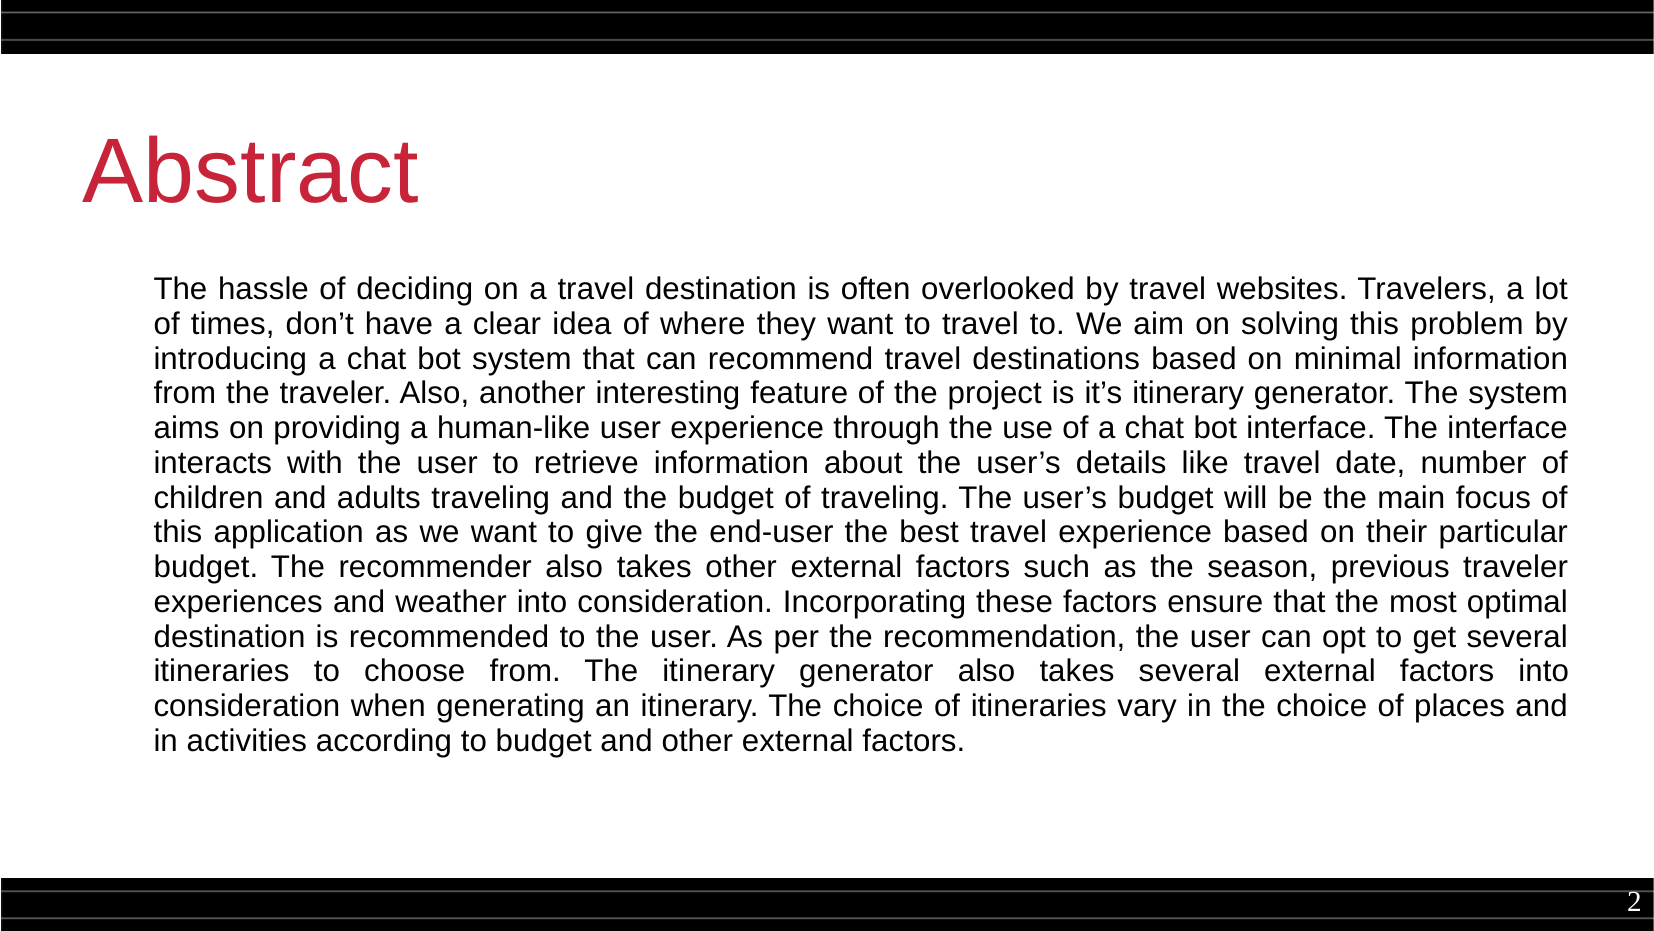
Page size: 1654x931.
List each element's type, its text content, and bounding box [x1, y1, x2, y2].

title Abstract [82, 92, 1571, 249]
picture [1, 878, 1654, 931]
picture [1, 0, 1654, 54]
list The hassle of deciding on a travel destination is often overlooked by travel websites. Travelers, a lot of times, don’t have a clear idea of where they want to travel to. We aim on solving this problem by introducing a chat bot system that can recommend travel destinations based on minimal information from the traveler. Also, another interesting feature of the project is it’s itinerary generator. The system aims on providing a human-like user experience through the use of a chat bot interface. The interface interacts with the user to retrieve information about the user’s details like travel date, number of children and adults traveling and the budget of traveling. The user’s budget will be the main focus of this application as we want to give the end-user the best travel experience based on their particular budget. The recommender also takes other external factors such as the season, previous traveler experiences and weather into consideration. Incorporating these factors ensure that the most optimal destination is recommended to the user. As per the recommendation, the user can opt to get several itineraries to choose from. The itinerary generator also takes several external factors into consideration when generating an itinerary. The choice of itineraries vary in the choice of places and in activities according to budget and other external factors. [82, 271, 1571, 851]
